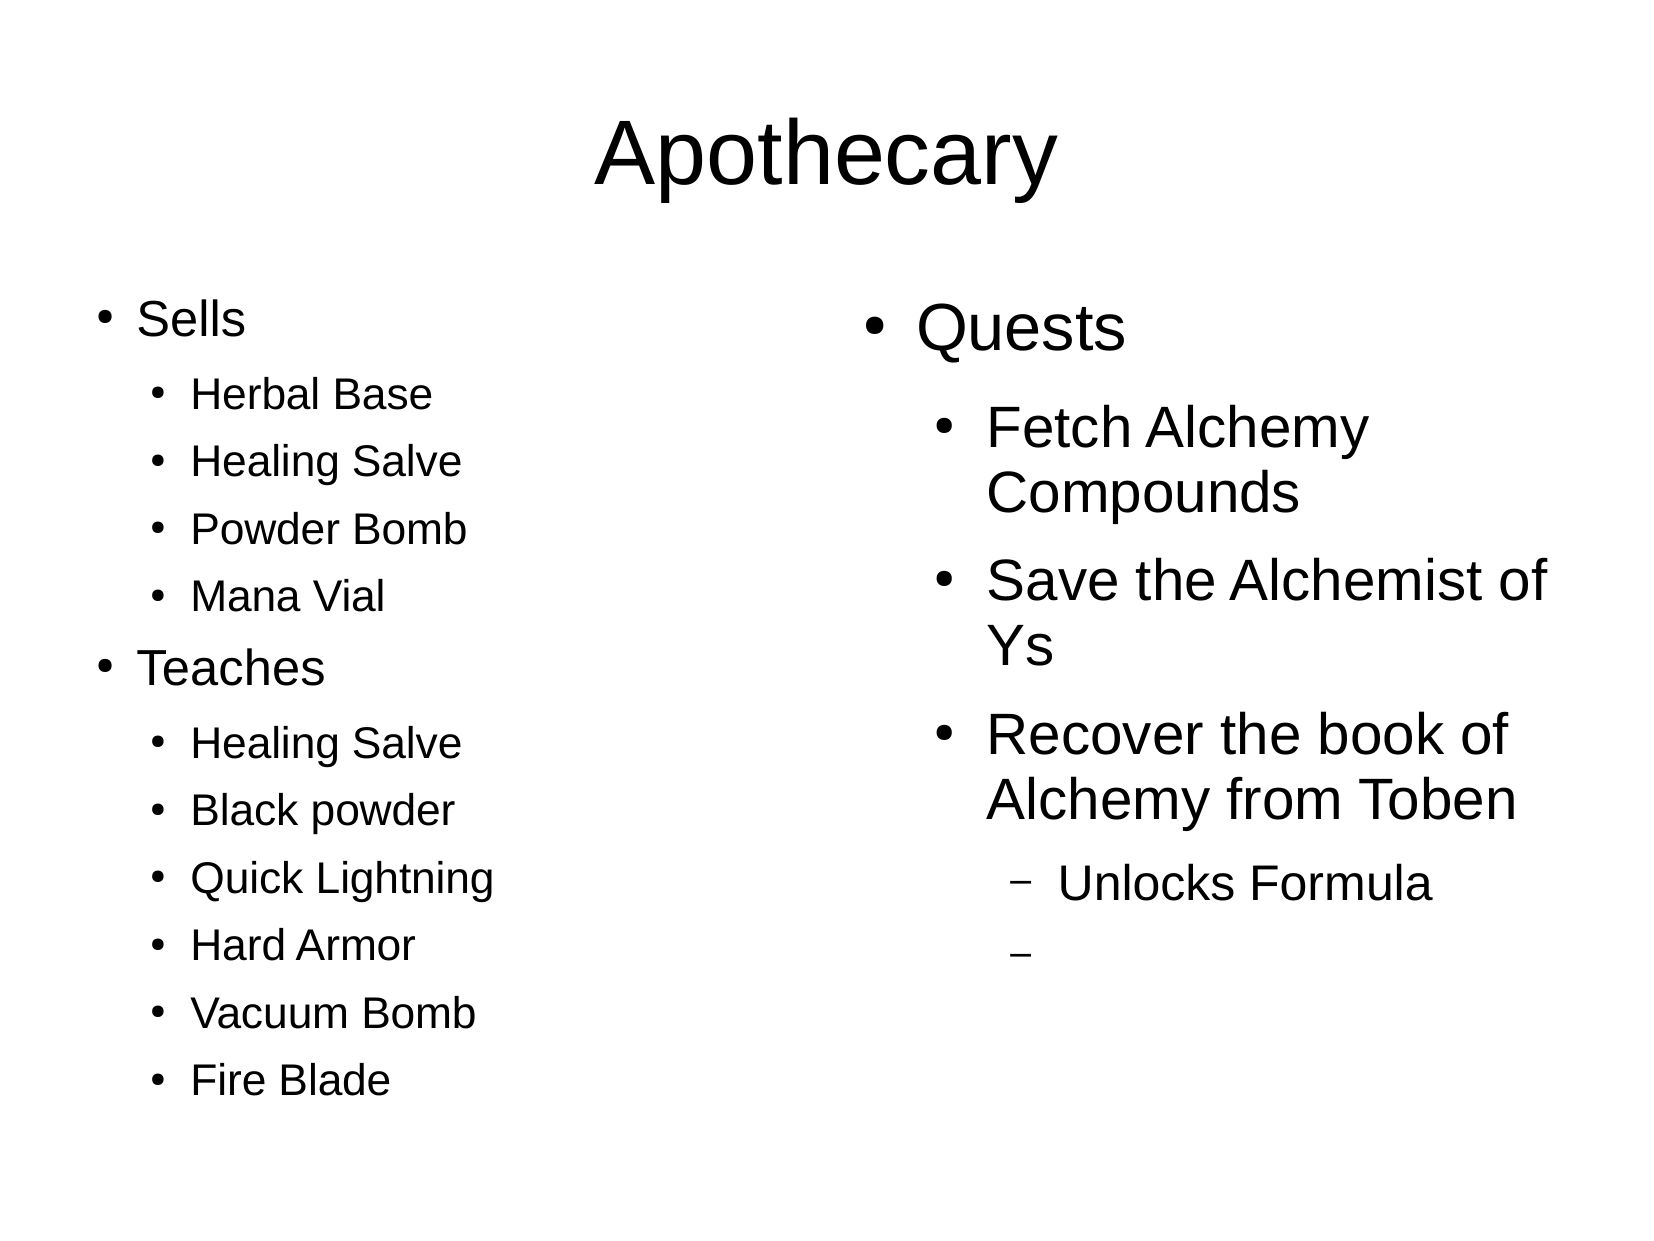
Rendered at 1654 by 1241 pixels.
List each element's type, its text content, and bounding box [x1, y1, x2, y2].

list Quests Fetch Alchemy Compounds Save the Alchemist of Ys Recover the book of Alchemy from Toben Unlocks Formula [845, 290, 1572, 1109]
list Sells Herbal Base Healing Salve Powder Bomb Mana Vial Teaches Healing Salve Black powder Quick Lightning Hard Armor Vacuum Bomb Fire Blade [82, 290, 809, 1109]
title Apothecary [82, 56, 1571, 250]
